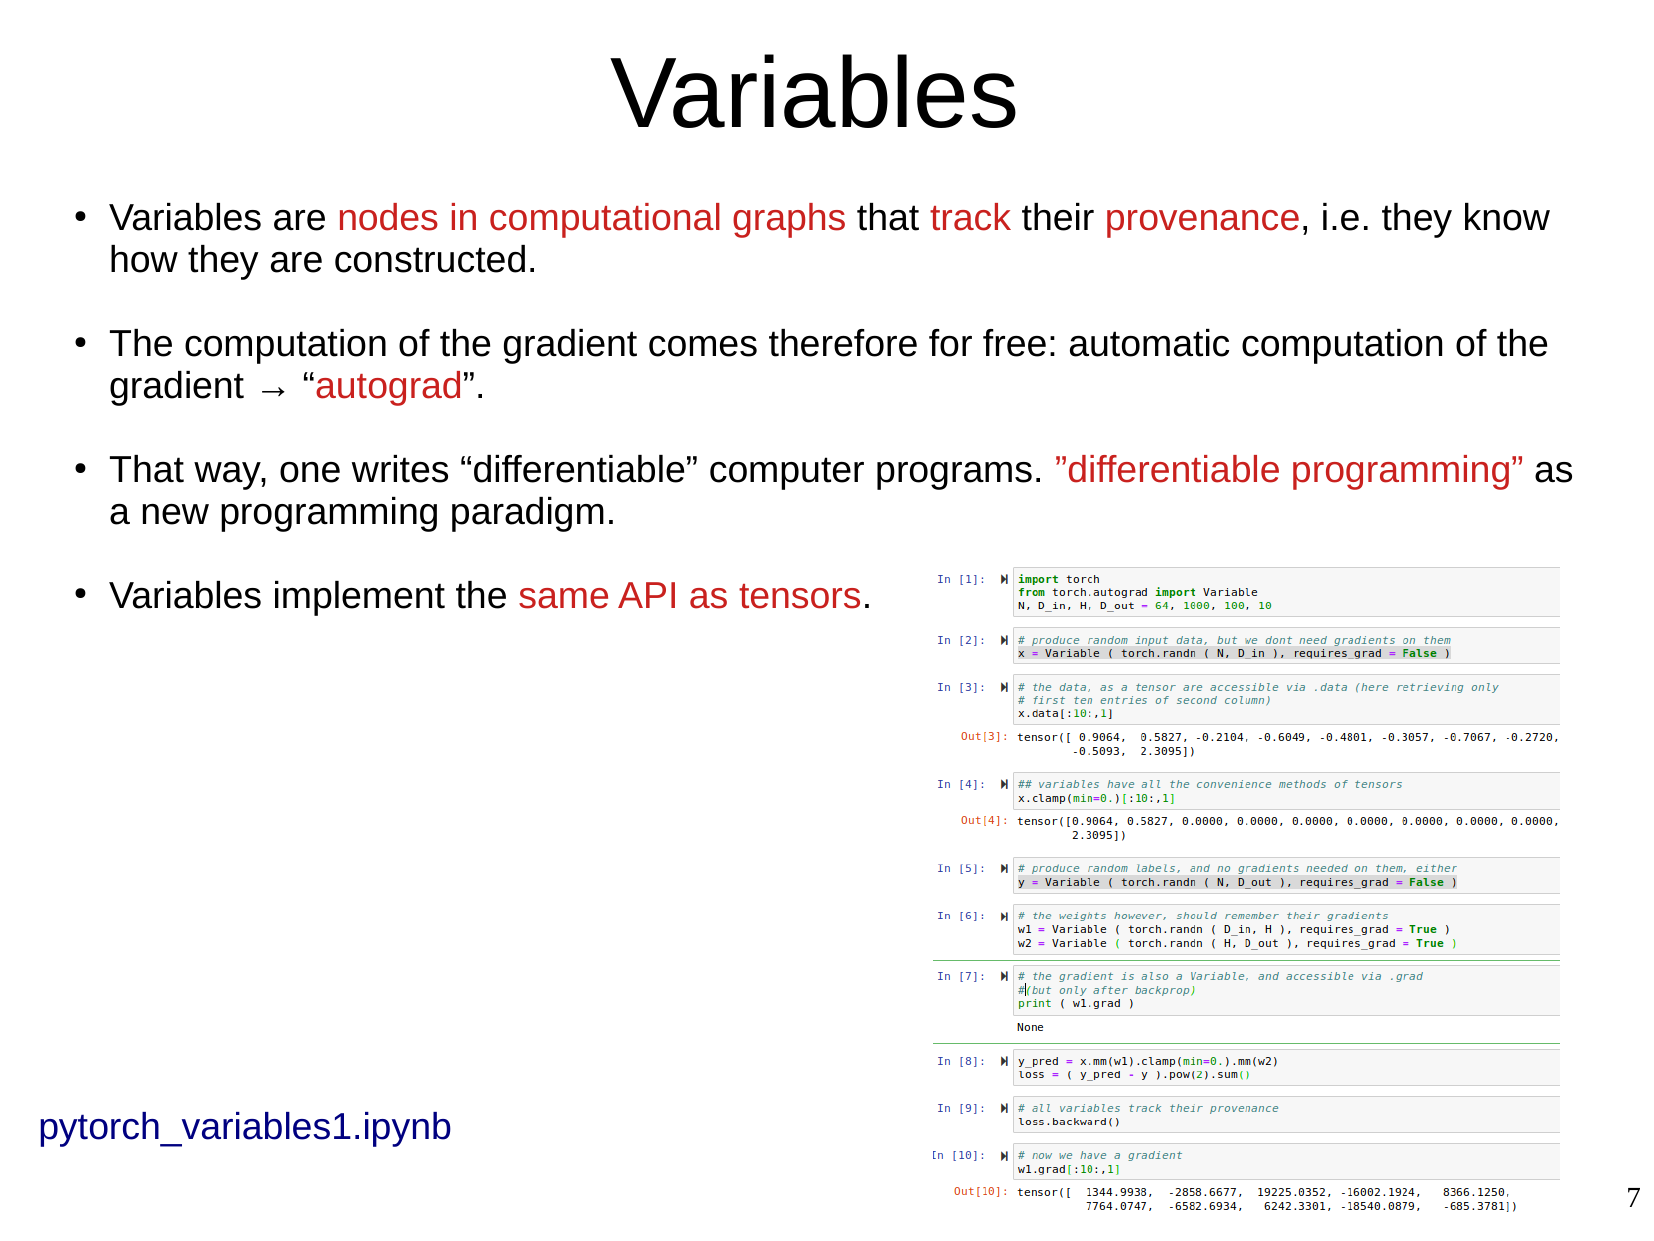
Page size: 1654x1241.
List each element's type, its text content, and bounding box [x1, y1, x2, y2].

text_box Variables are nodes in computational graphs that track their provenance, i.e. they know how they are constructed. The computation of the gradient comes therefore for free: automatic computation of the gradient → “autograd”. That way, one writes “differentiable” computer programs. ”differentiable programming” as a new programming paradigm. Variables implement the same API as tensors. [59, 188, 1607, 624]
text_box pytorch_variables1.ipynb [23, 1098, 556, 1156]
text_box <number> [1547, 1181, 1642, 1228]
picture [933, 624, 1560, 1226]
text_box Variables [88, 29, 1542, 157]
